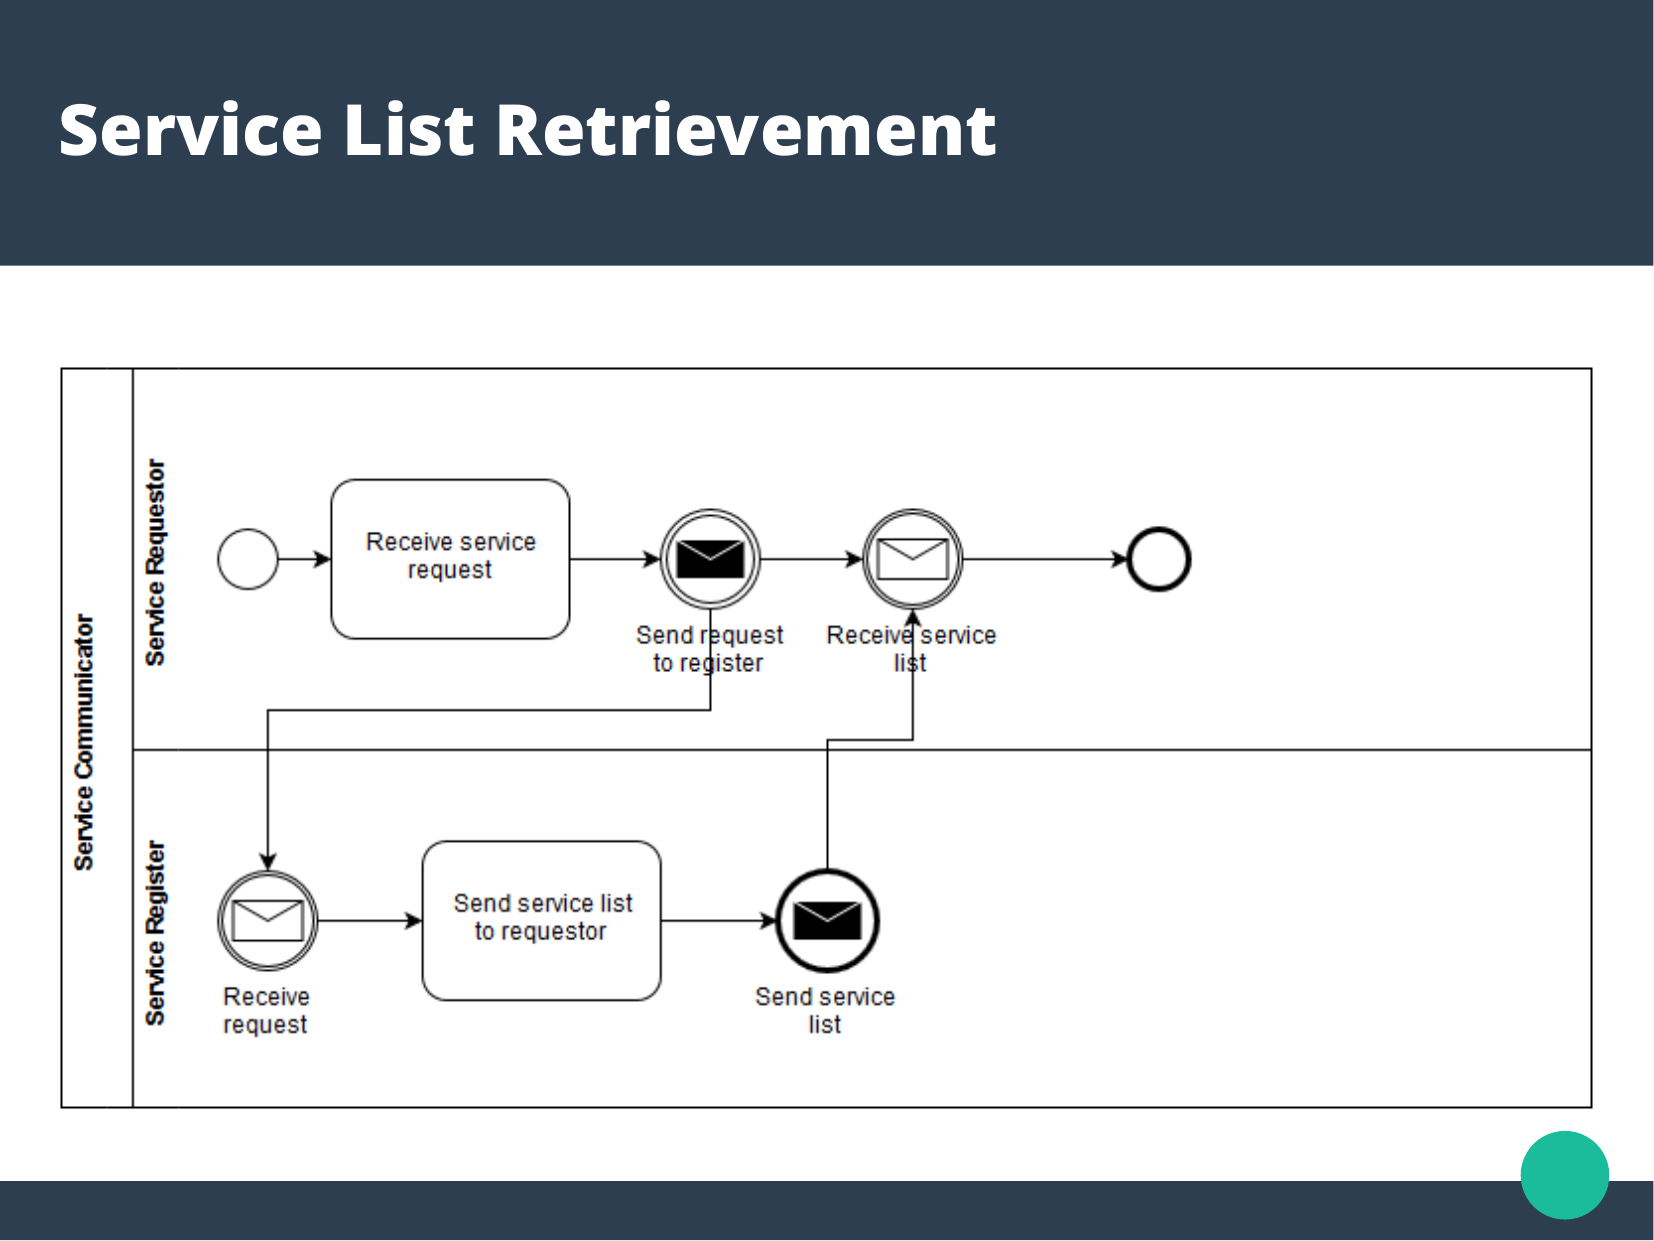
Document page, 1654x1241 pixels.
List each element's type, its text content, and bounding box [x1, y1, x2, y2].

picture [59, 366, 1595, 1111]
title Service List Retrievement [59, 49, 1595, 207]
